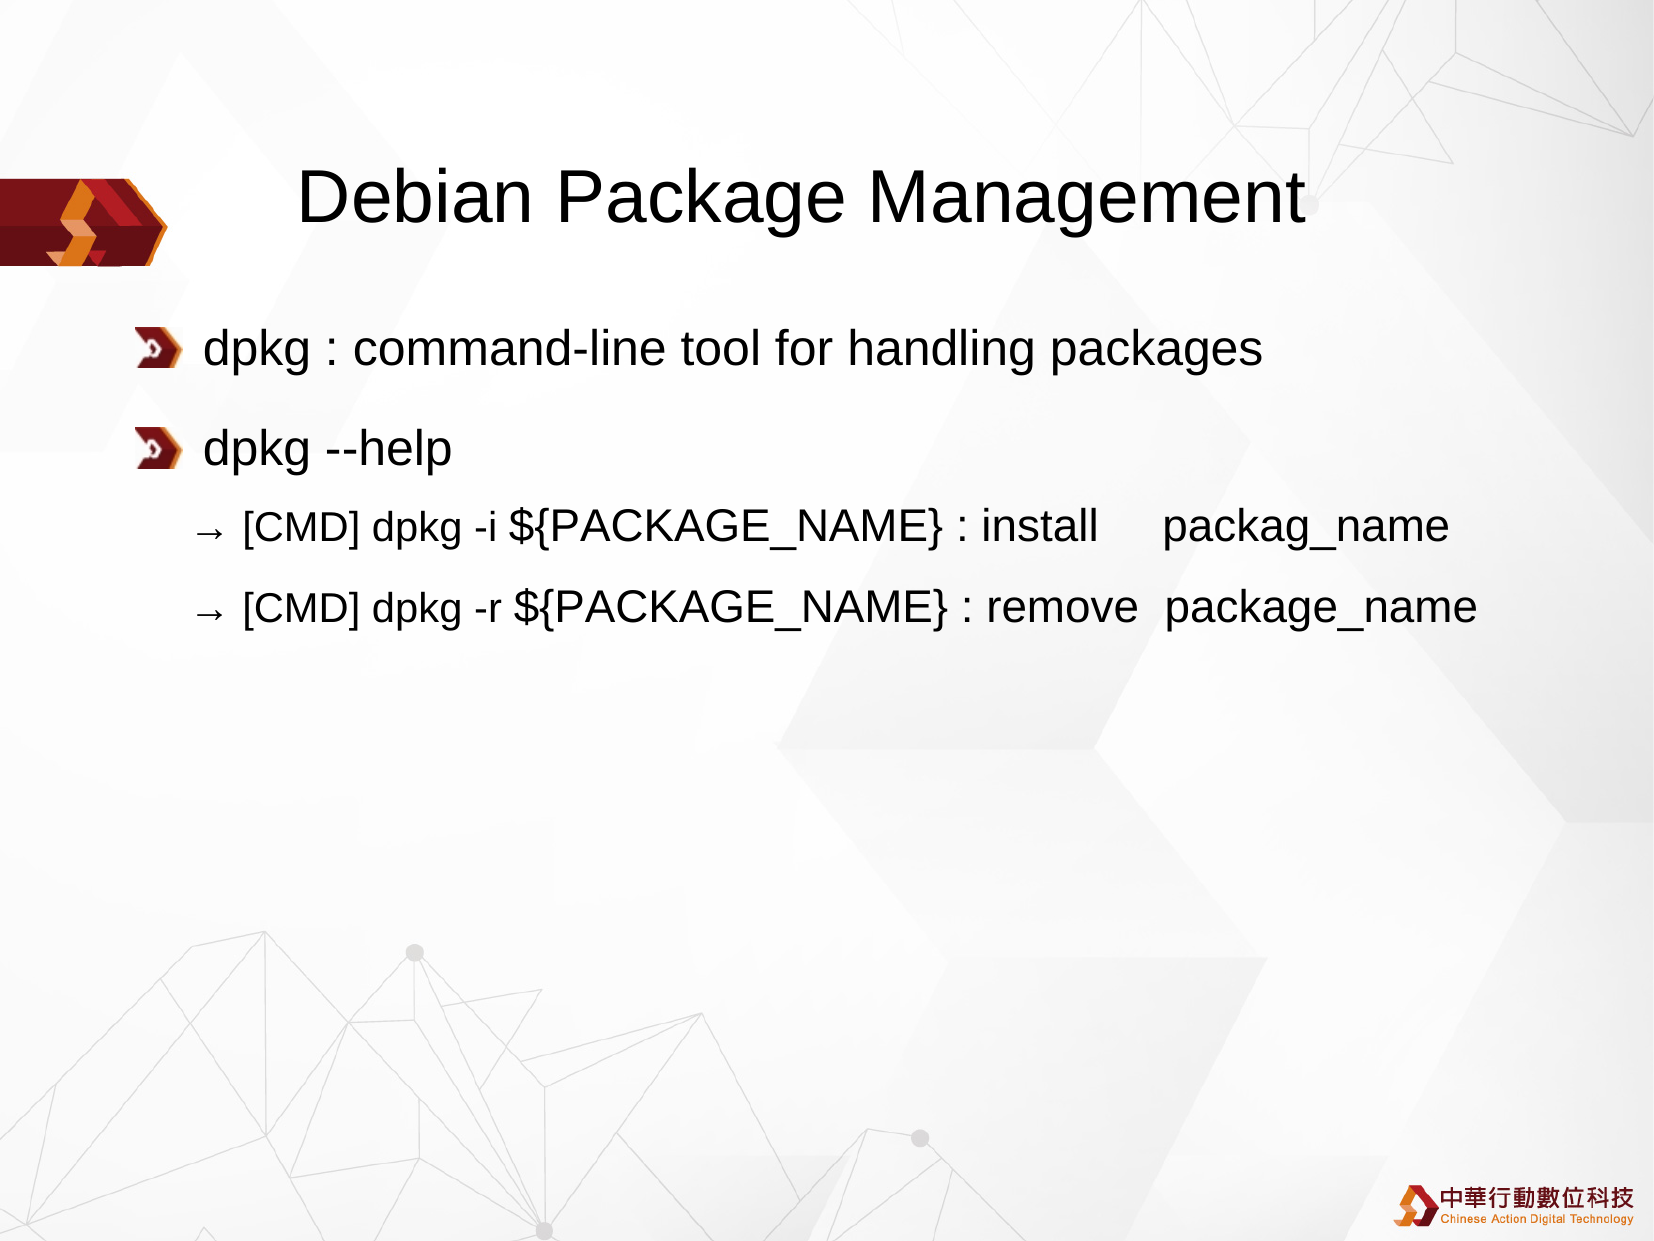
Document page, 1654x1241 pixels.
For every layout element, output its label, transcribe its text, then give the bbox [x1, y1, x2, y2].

picture [0, 0, 1654, 1241]
list dpkg : command-line tool for handling packages dpkg --help → [CMD] dpkg -i ${PACKAGE_NAME} : install packag_name → [CMD] dpkg -r ${PACKAGE_NAME} : remove package_name [118, 319, 1571, 1040]
title Debian Package Management [118, 112, 1506, 281]
